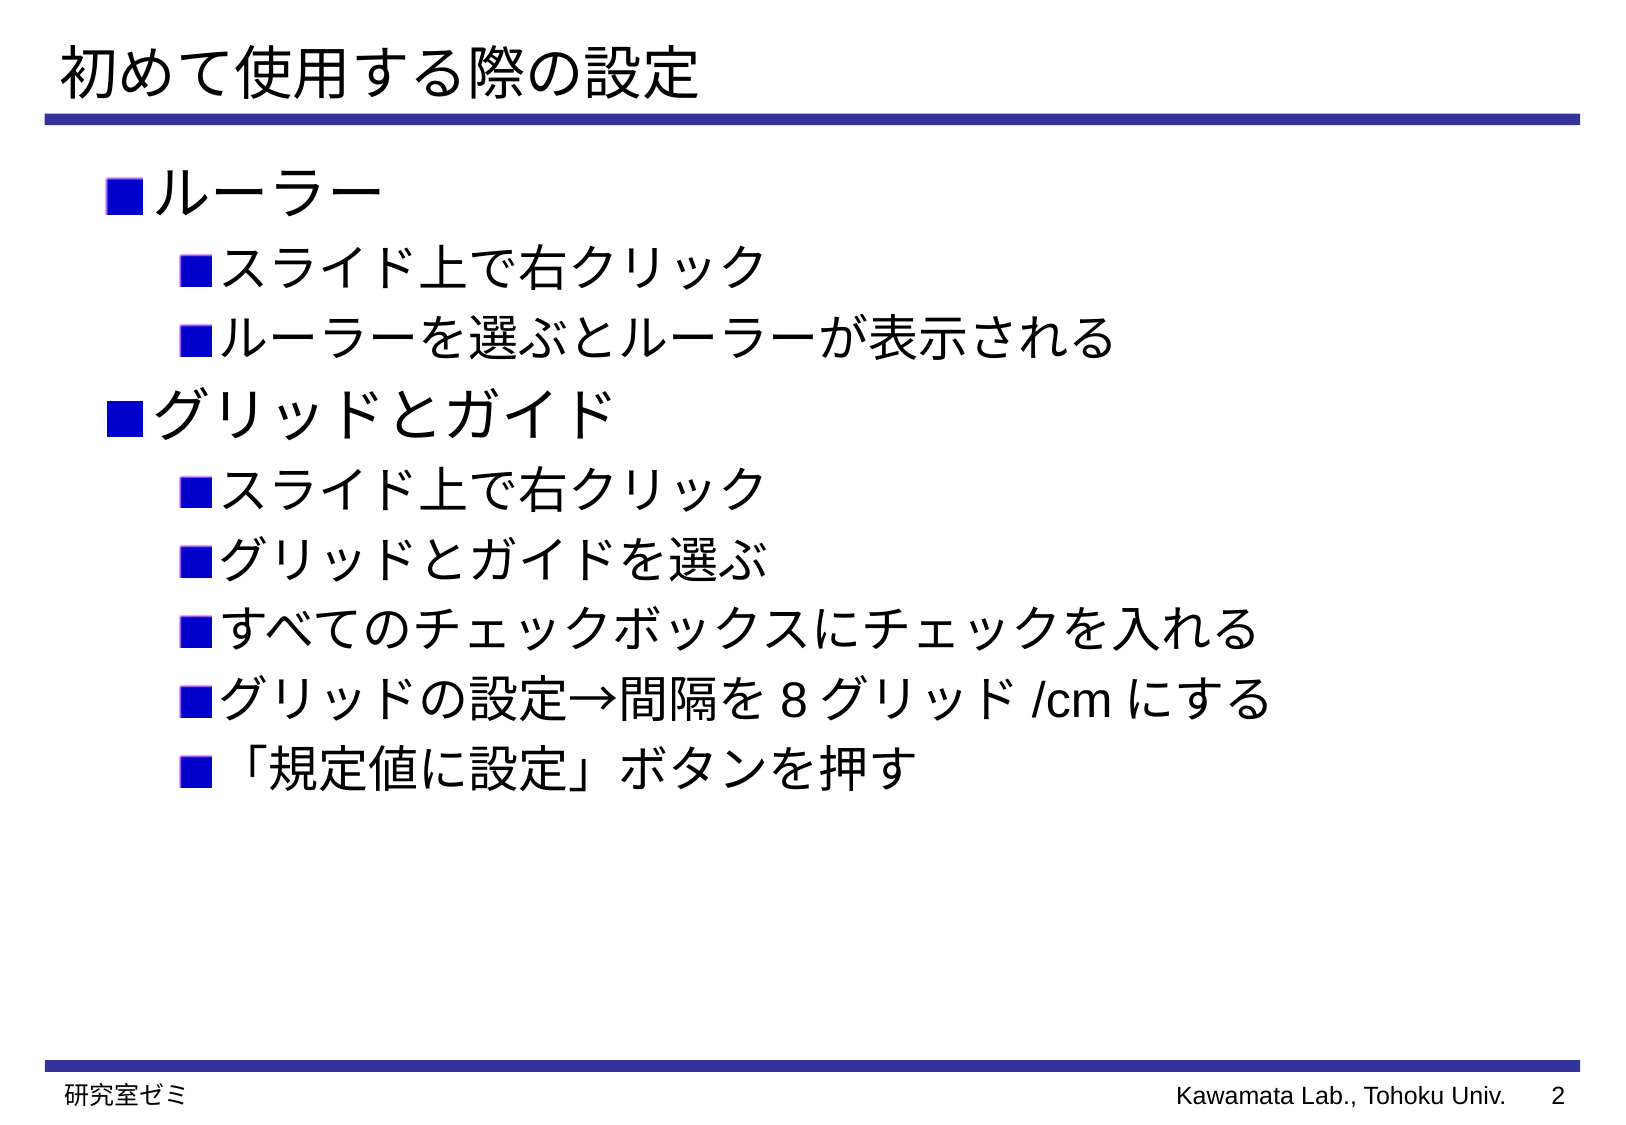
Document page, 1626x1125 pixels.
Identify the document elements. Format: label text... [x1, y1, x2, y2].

slide_number <number> [1506, 1071, 1581, 1118]
list ルーラー スライド上で右クリック ルーラーを選ぶとルーラーが表示される グリッドとガイド スライド上で右クリック グリッドとガイドを選ぶ すべてのチェックボックスにチェックを入れる グリッドの設定→間隔を8グリッド/cmにする 「規定値に設定」ボタンを押す [81, 148, 1544, 1035]
title 初めて使用する際の設定 [44, 28, 1566, 114]
footer 研究室ゼミ [49, 1071, 1160, 1118]
